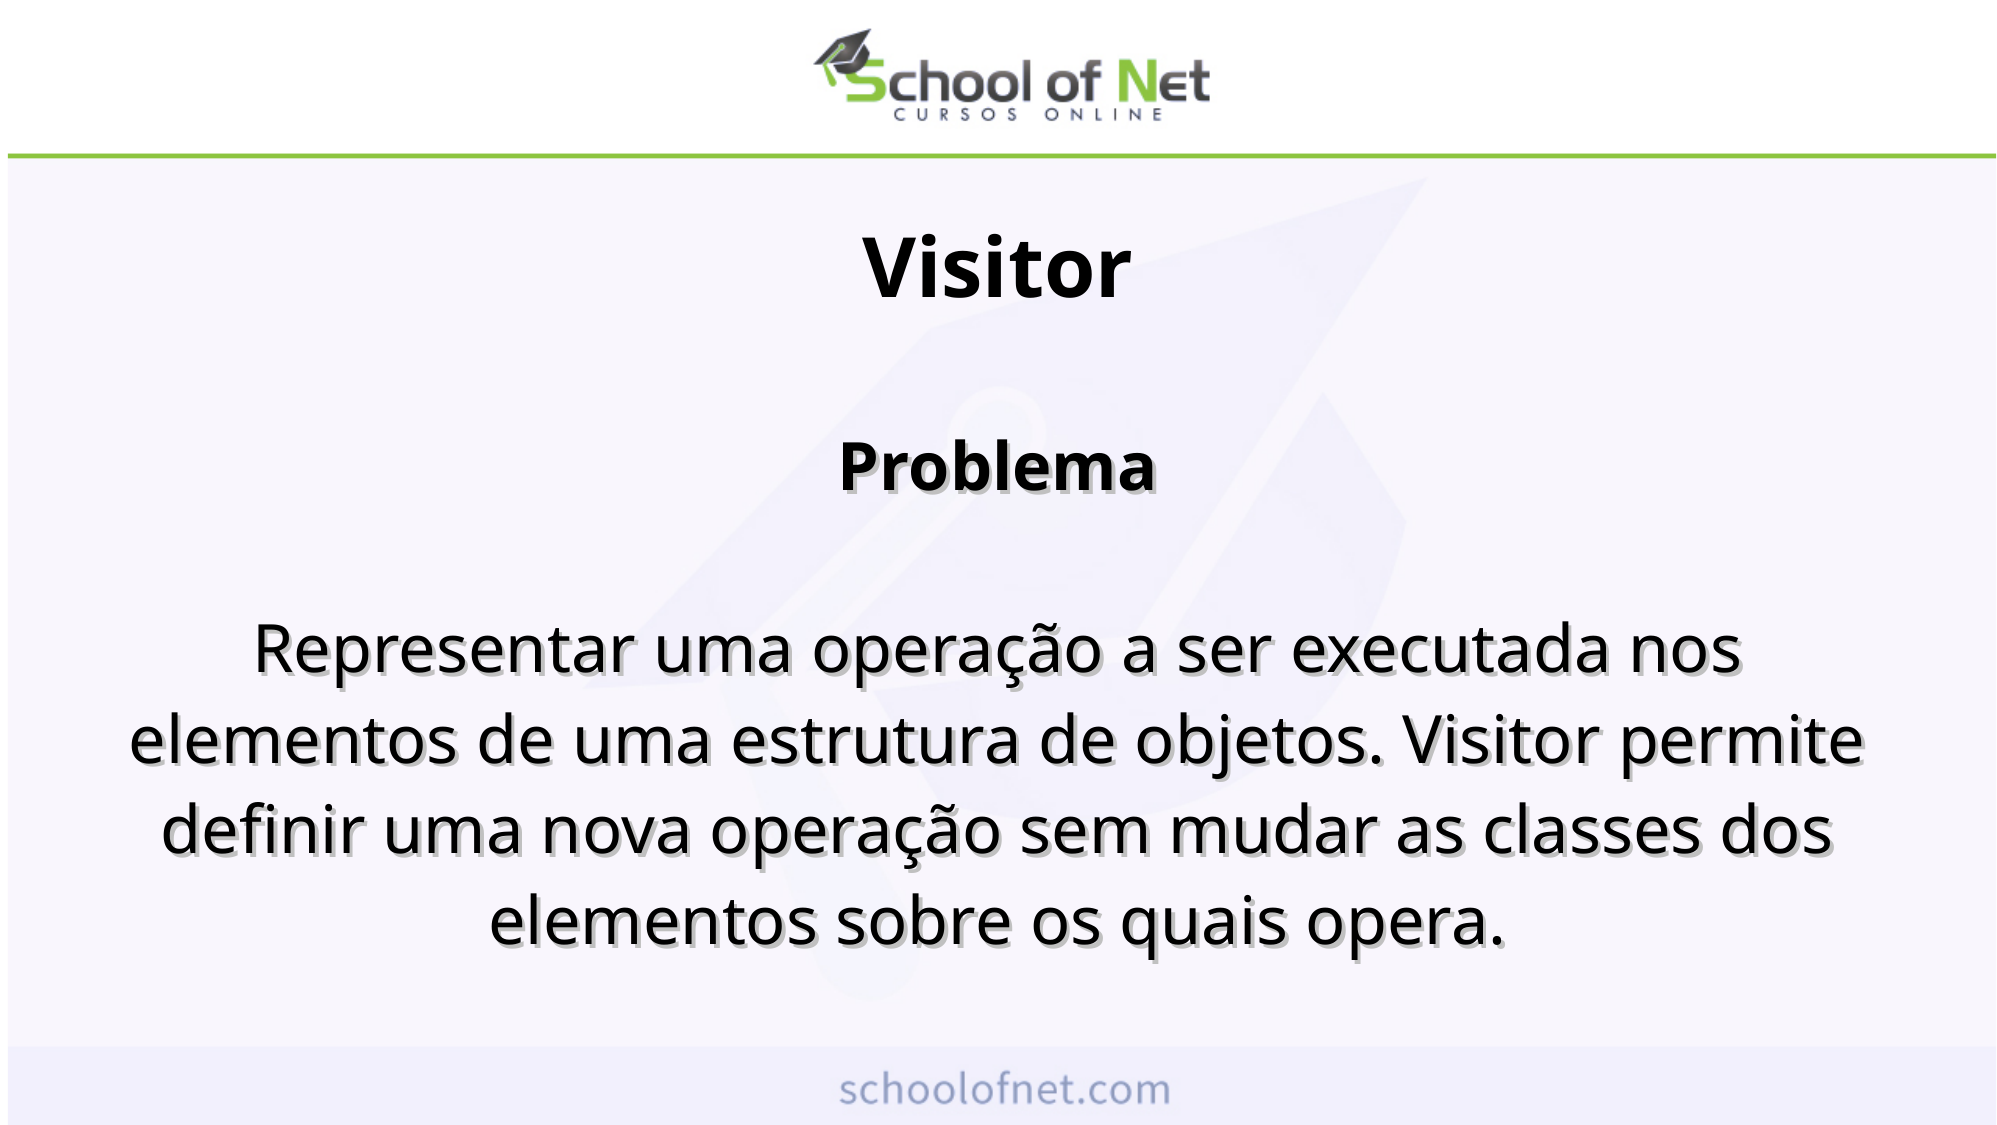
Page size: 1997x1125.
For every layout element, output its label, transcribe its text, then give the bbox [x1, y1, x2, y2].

subtitle Problema Representar uma operação a ser executada nos elementos de uma estrutura de objetos. Visitor permite definir uma nova operação sem mudar as classes dos elementos sobre os quais opera. [99, 377, 1897, 1006]
picture [7, 5, 1997, 1125]
title Visitor [99, 171, 1897, 360]
